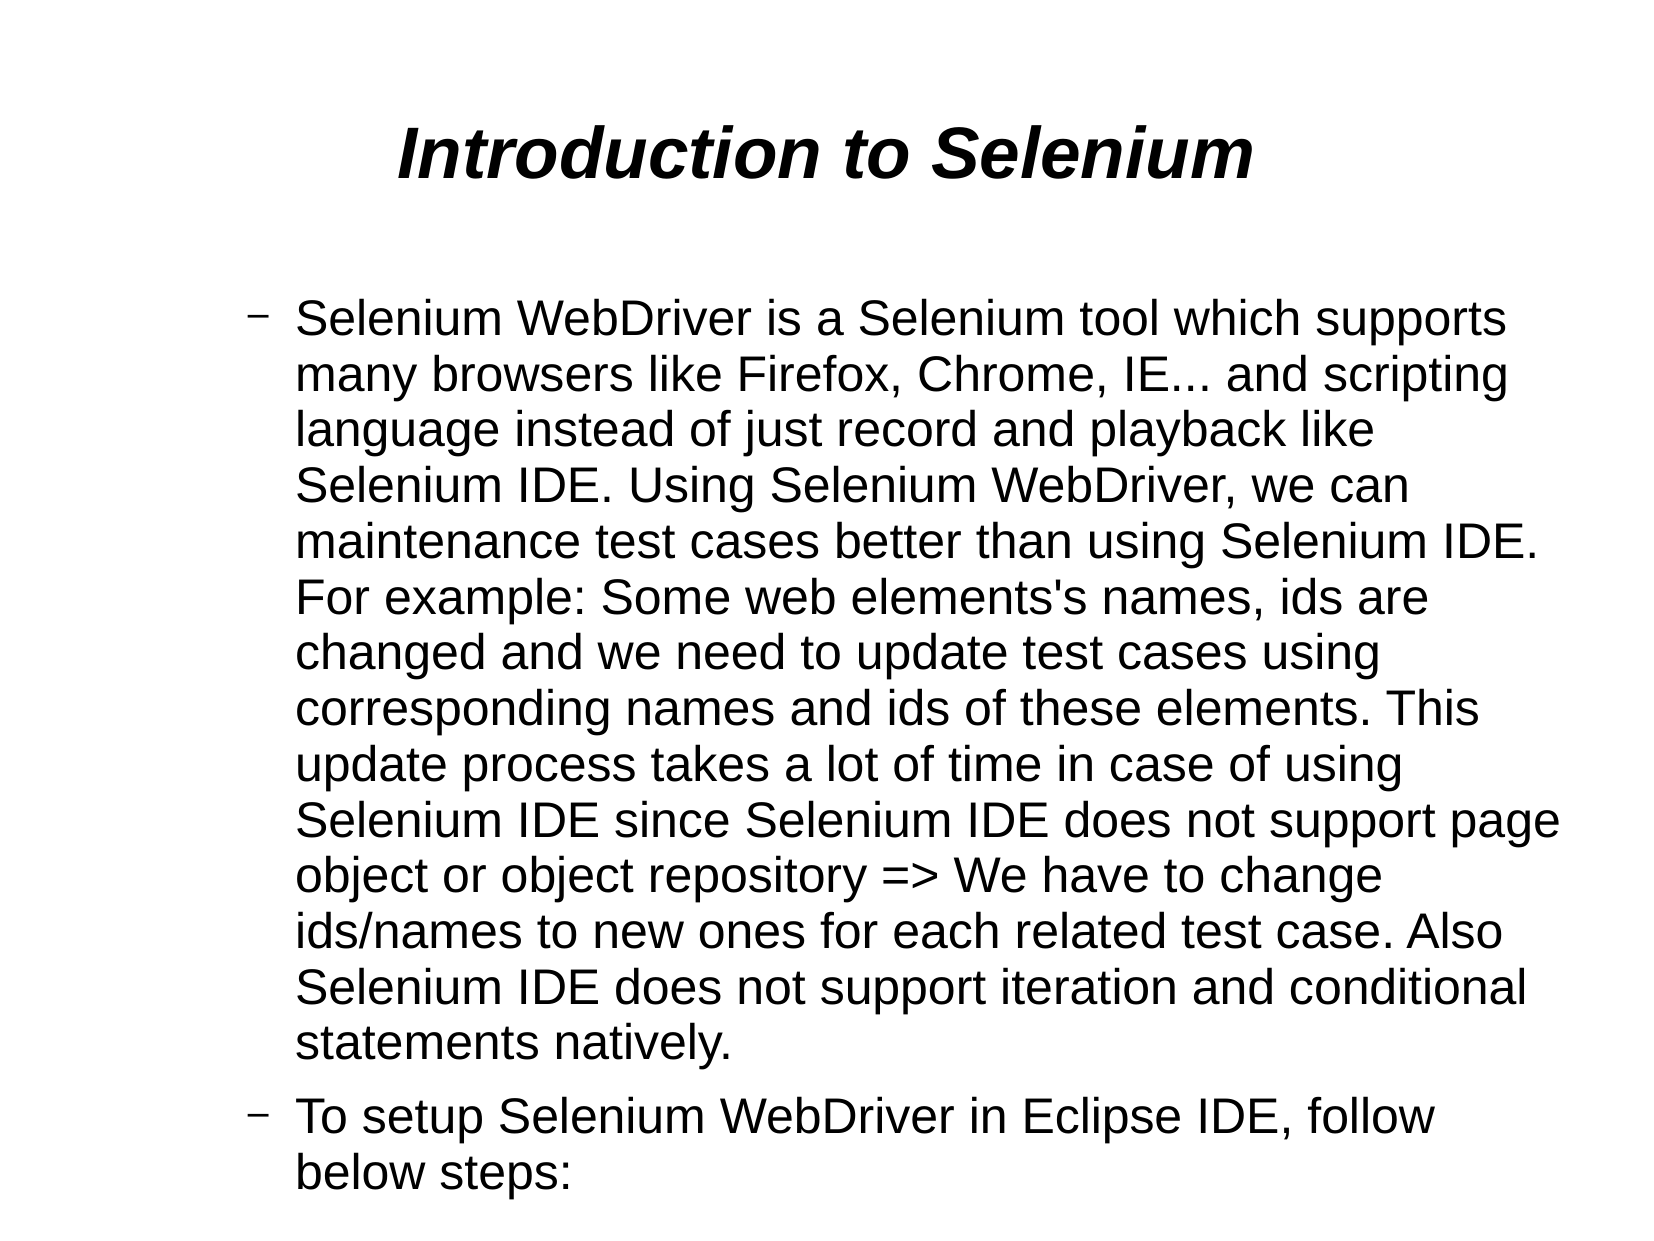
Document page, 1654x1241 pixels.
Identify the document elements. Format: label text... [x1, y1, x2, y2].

list Selenium WebDriver is a Selenium tool which supports many browsers like Firefox, Chrome, IE... and scripting language instead of just record and playback like Selenium IDE. Using Selenium WebDriver, we can maintenance test cases better than using Selenium IDE. For example: Some web elements's names, ids are changed and we need to update test cases using corresponding names and ids of these elements. This update process takes a lot of time in case of using Selenium IDE since Selenium IDE does not support page object or object repository => We have to change ids/names to new ones for each related test case. Also Selenium IDE does not support iteration and conditional statements natively. To setup Selenium WebDriver in Eclipse IDE, follow below steps: [82, 290, 1571, 1241]
title Introduction to Selenium [82, 49, 1571, 257]
